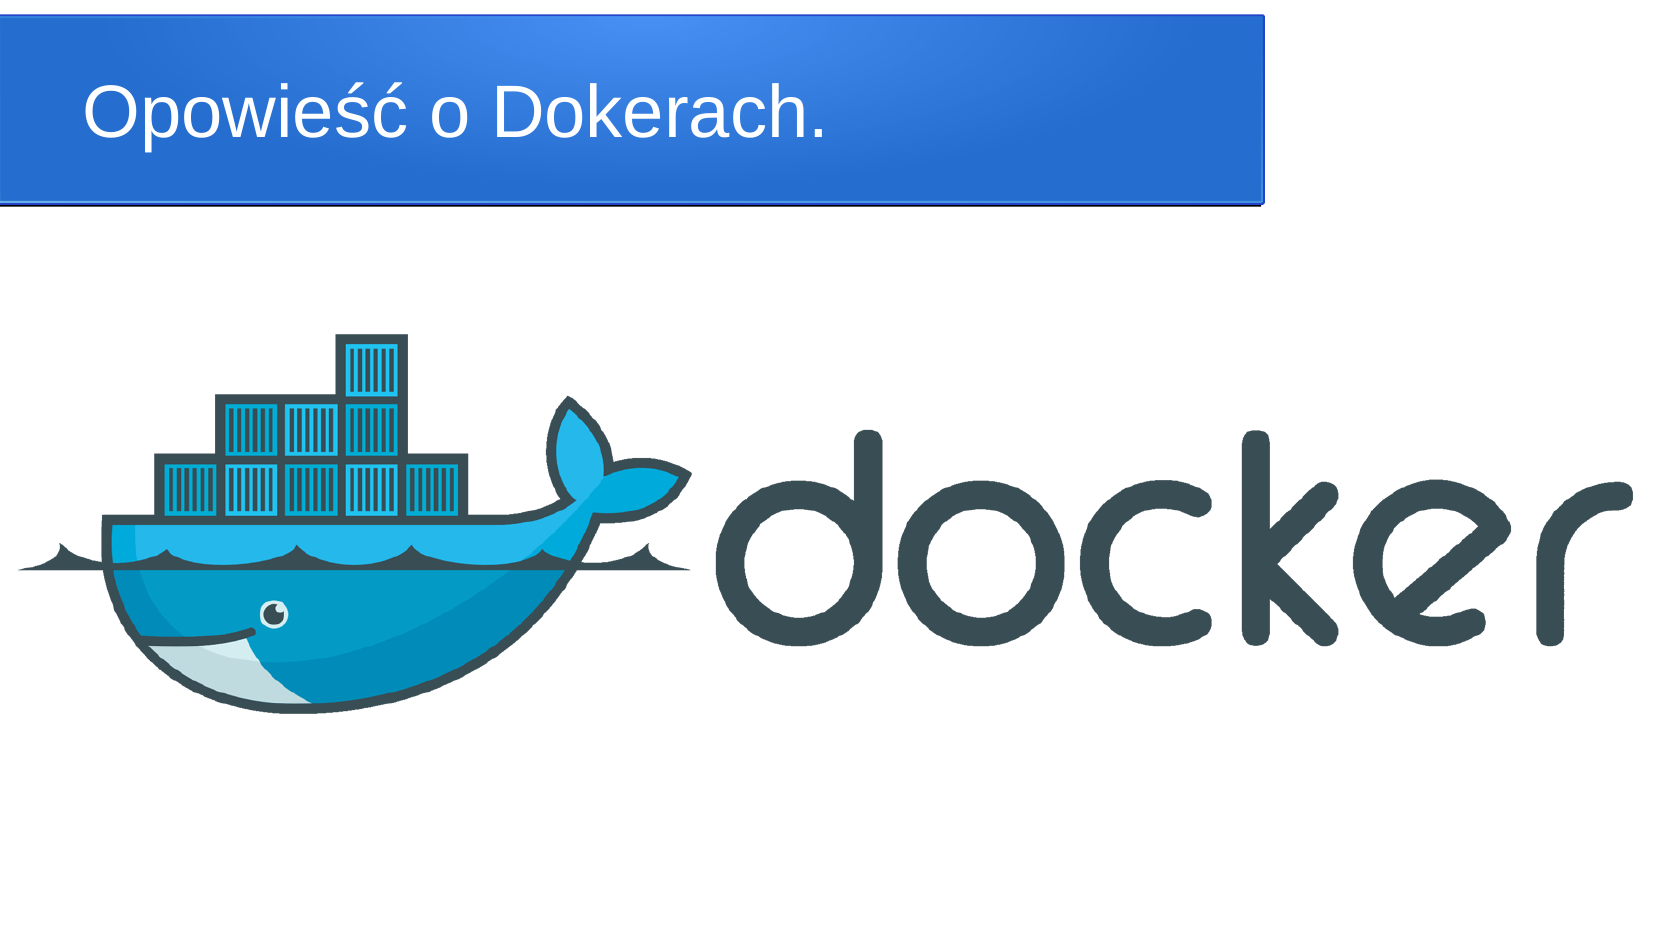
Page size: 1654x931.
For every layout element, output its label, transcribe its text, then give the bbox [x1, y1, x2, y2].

picture [0, 295, 1654, 783]
title Opowieść o Dokerach. [82, 35, 1235, 189]
